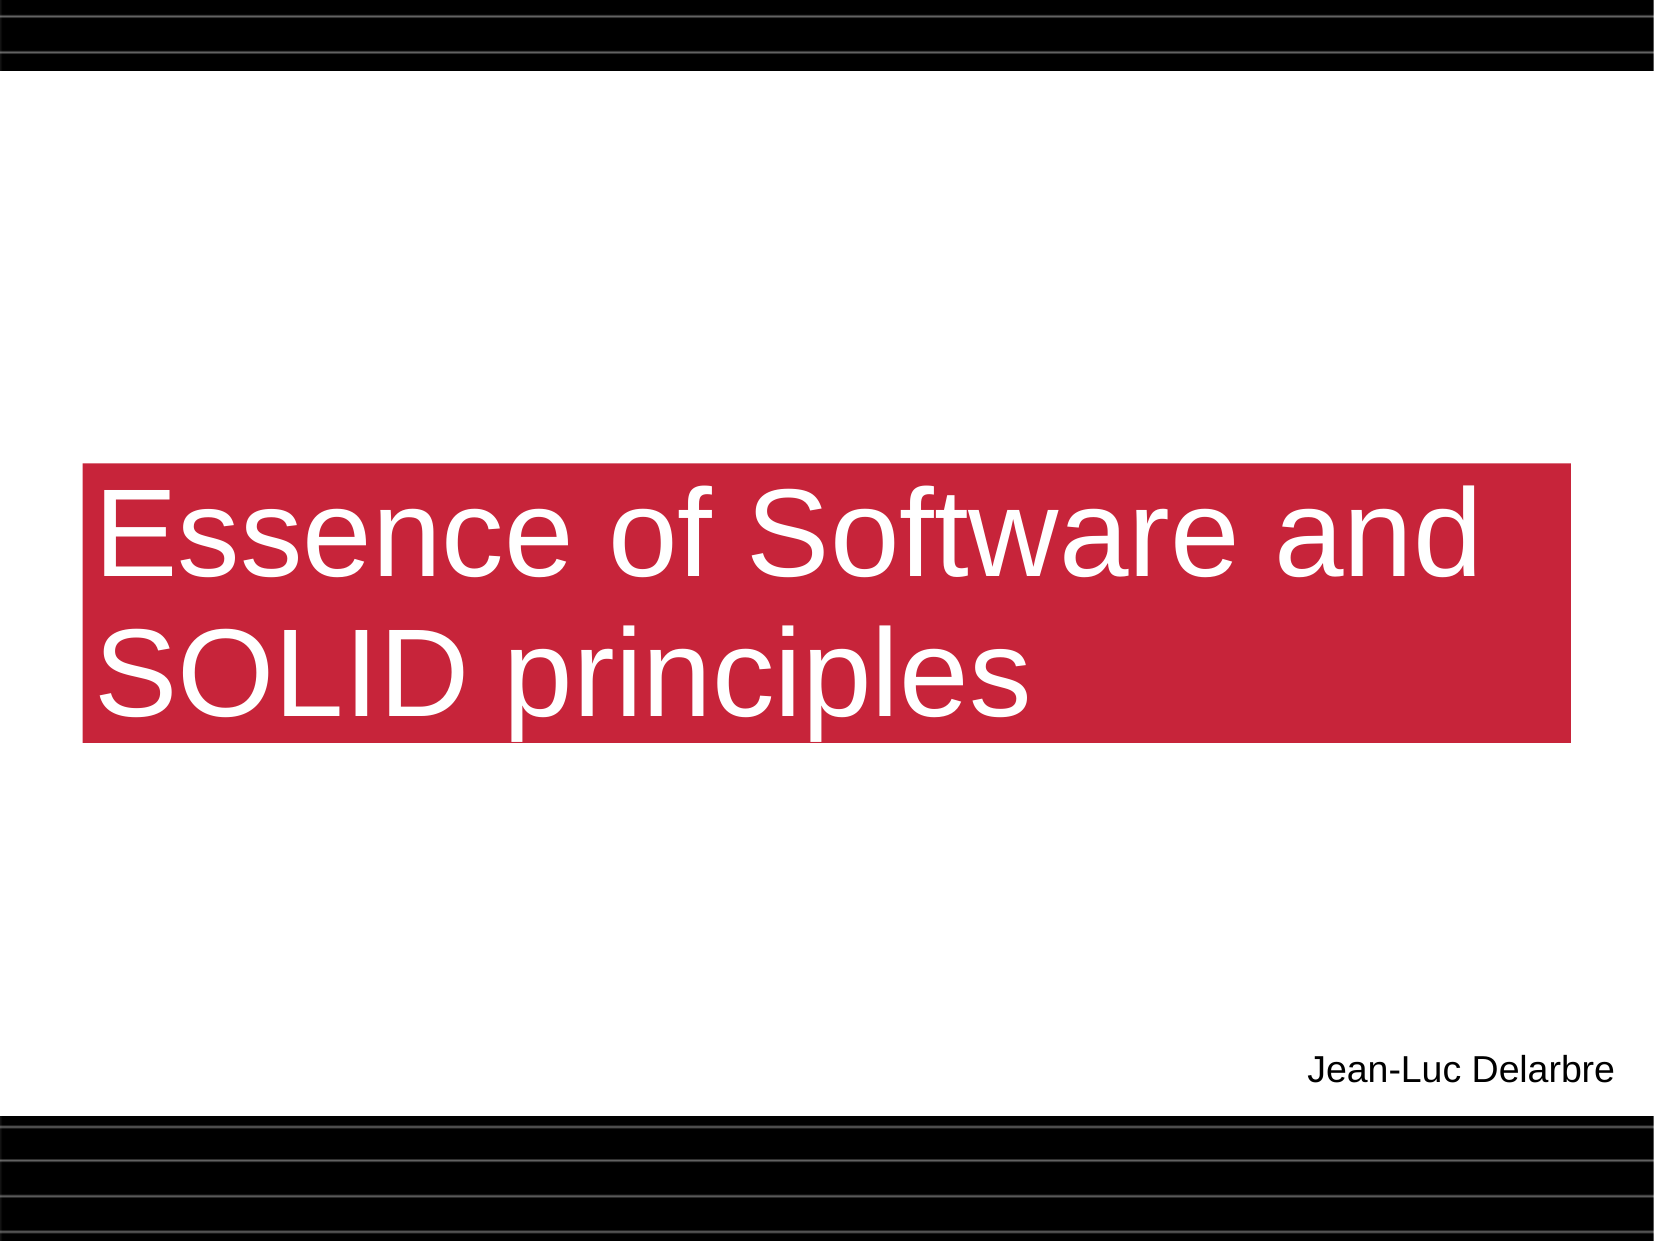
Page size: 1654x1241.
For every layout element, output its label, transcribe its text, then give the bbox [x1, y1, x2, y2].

title Essence of Software and SOLID principles [82, 463, 1571, 743]
text_box Jean-Luc Delarbre [1292, 1041, 1630, 1099]
picture [0, 1116, 1654, 1241]
picture [0, 0, 1654, 71]
